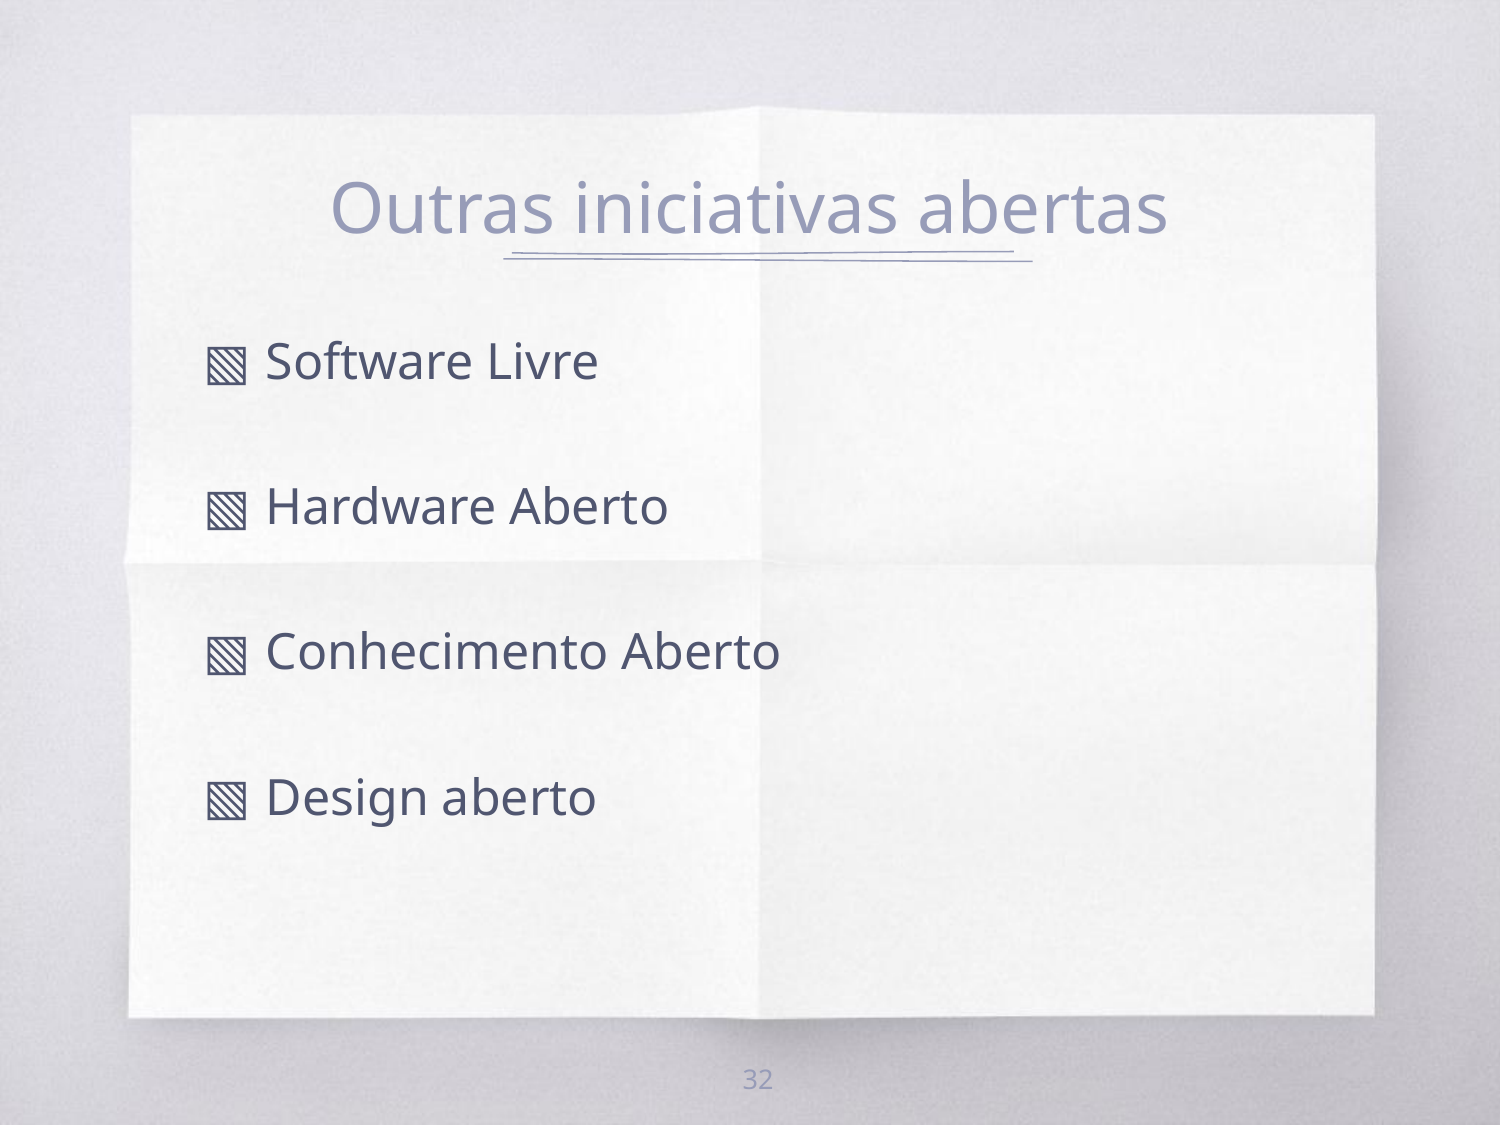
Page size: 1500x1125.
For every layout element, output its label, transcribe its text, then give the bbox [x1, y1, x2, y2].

picture [0, 0, 1500, 1125]
title Outras iniciativas abertas [168, 113, 1332, 263]
list Software Livre Hardware Aberto Conhecimento Aberto Design aberto [175, 314, 1334, 985]
slide_number <number> [713, 1047, 804, 1113]
